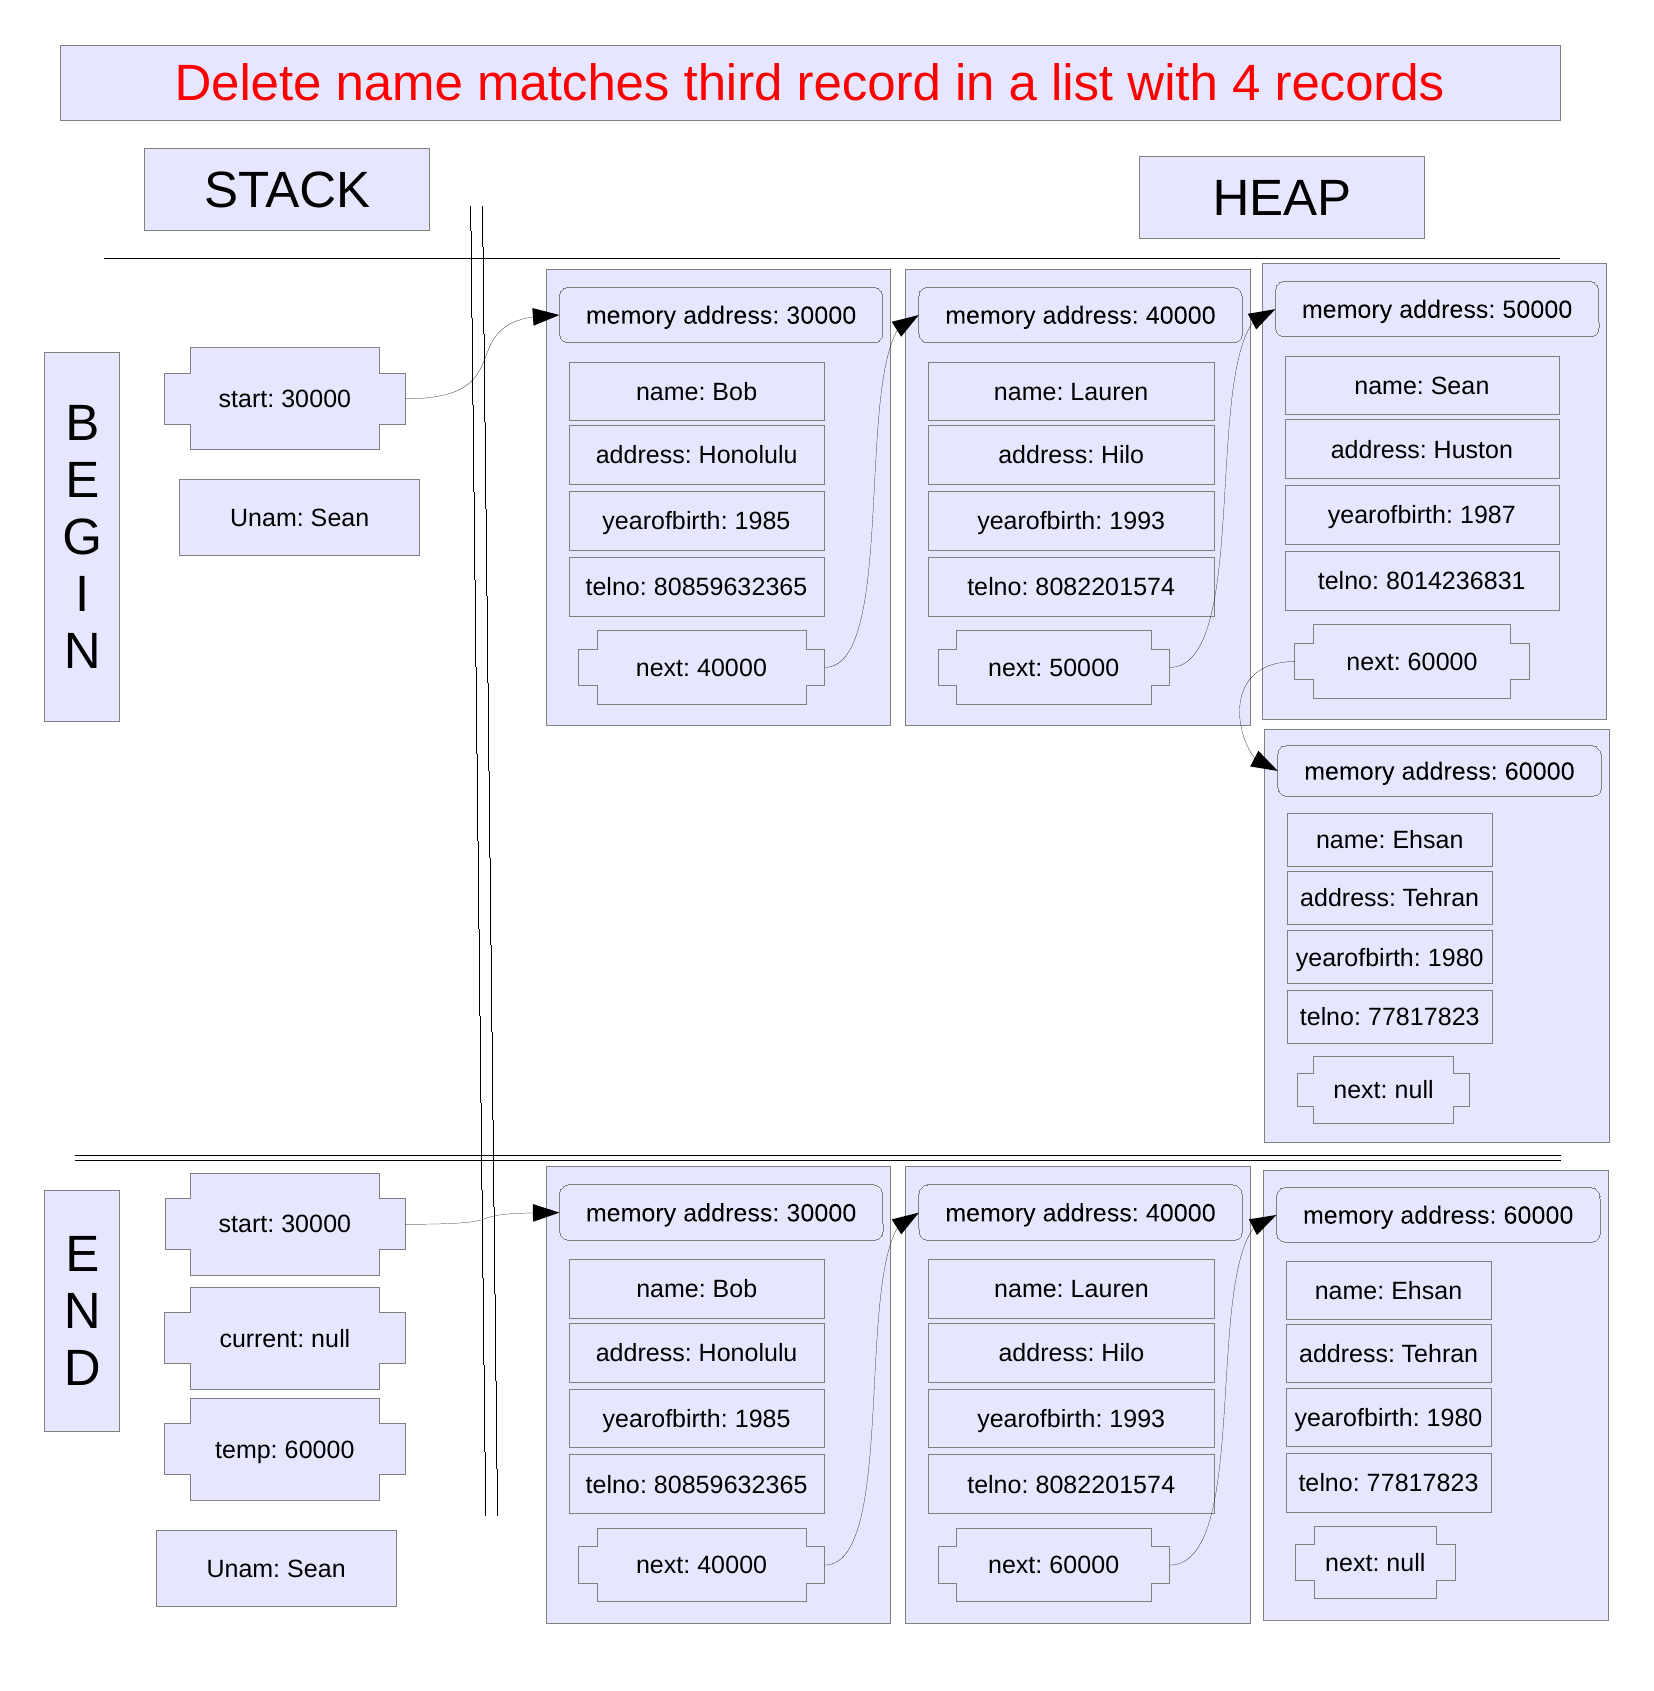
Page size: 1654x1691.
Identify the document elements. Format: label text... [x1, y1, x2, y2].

text_box address: Tehran [1287, 871, 1493, 925]
text_box address: Huston [1285, 419, 1560, 479]
text_box address: Honolulu [569, 1323, 825, 1383]
text_box [1264, 729, 1610, 1143]
text_box yearofbirth: 1985 [569, 1389, 825, 1448]
text_box B E G I N [44, 352, 120, 722]
text_box address: Honolulu [569, 425, 825, 485]
text_box E N D [44, 1190, 120, 1432]
text_box Unam: Sean [156, 1530, 397, 1607]
text_box [546, 1166, 891, 1624]
text_box current: null [164, 1287, 406, 1390]
text_box telno: 8014236831 [1285, 551, 1560, 611]
text_box temp: 60000 [164, 1398, 406, 1501]
text_box telno: 80859632365 [569, 1454, 825, 1514]
text_box next: null [1297, 1056, 1470, 1124]
text_box telno: 77817823 [1286, 1453, 1492, 1513]
text_box next: 60000 [1294, 624, 1530, 699]
text_box telno: 80859632365 [569, 557, 825, 617]
text_box yearofbirth: 1980 [1286, 1388, 1492, 1447]
text_box start: 30000 [164, 347, 406, 450]
text_box [1263, 1170, 1609, 1621]
text_box memory address: 40000 [918, 1184, 1243, 1241]
text_box name: Ehsan [1286, 1261, 1492, 1320]
text_box memory address: 40000 [918, 287, 1243, 343]
text_box telno: 8082201574 [928, 1454, 1215, 1514]
text_box name: Bob [569, 1259, 825, 1319]
text_box address: Hilo [928, 425, 1215, 485]
text_box telno: 8082201574 [928, 557, 1215, 617]
text_box name: Bob [569, 362, 825, 421]
text_box name: Sean [1285, 356, 1560, 415]
text_box name: Lauren [928, 362, 1215, 421]
text_box memory address: 30000 [559, 287, 883, 343]
text_box yearofbirth: 1993 [928, 491, 1215, 551]
text_box name: Ehsan [1287, 813, 1493, 867]
text_box Delete name matches third record in a list with 4 records [60, 45, 1561, 121]
text_box address: Tehran [1286, 1324, 1492, 1383]
text_box next: 50000 [938, 630, 1170, 705]
text_box next: null [1295, 1526, 1456, 1599]
text_box start: 30000 [165, 1173, 406, 1276]
text_box yearofbirth: 1987 [1285, 485, 1560, 545]
text_box memory address: 60000 [1277, 745, 1602, 797]
text_box [1262, 263, 1607, 720]
text_box [1240, 680, 1251, 726]
text_box HEAP [1139, 156, 1425, 239]
text_box next: 40000 [578, 1528, 825, 1602]
text_box next: 60000 [938, 1528, 1170, 1602]
text_box STACK [144, 148, 430, 231]
text_box memory address: 50000 [1275, 281, 1600, 337]
text_box yearofbirth: 1980 [1287, 930, 1493, 984]
text_box memory address: 30000 [559, 1184, 884, 1241]
text_box yearofbirth: 1993 [928, 1389, 1215, 1448]
text_box [905, 1166, 1251, 1624]
text_box memory address: 60000 [1276, 1187, 1601, 1243]
text_box [905, 269, 1251, 726]
text_box [546, 269, 891, 726]
text_box Unam: Sean [179, 479, 420, 556]
text_box address: Hilo [928, 1323, 1215, 1383]
text_box yearofbirth: 1985 [569, 491, 825, 551]
text_box telno: 77817823 [1287, 990, 1493, 1044]
text_box name: Lauren [928, 1259, 1215, 1319]
text_box next: 40000 [578, 630, 825, 705]
